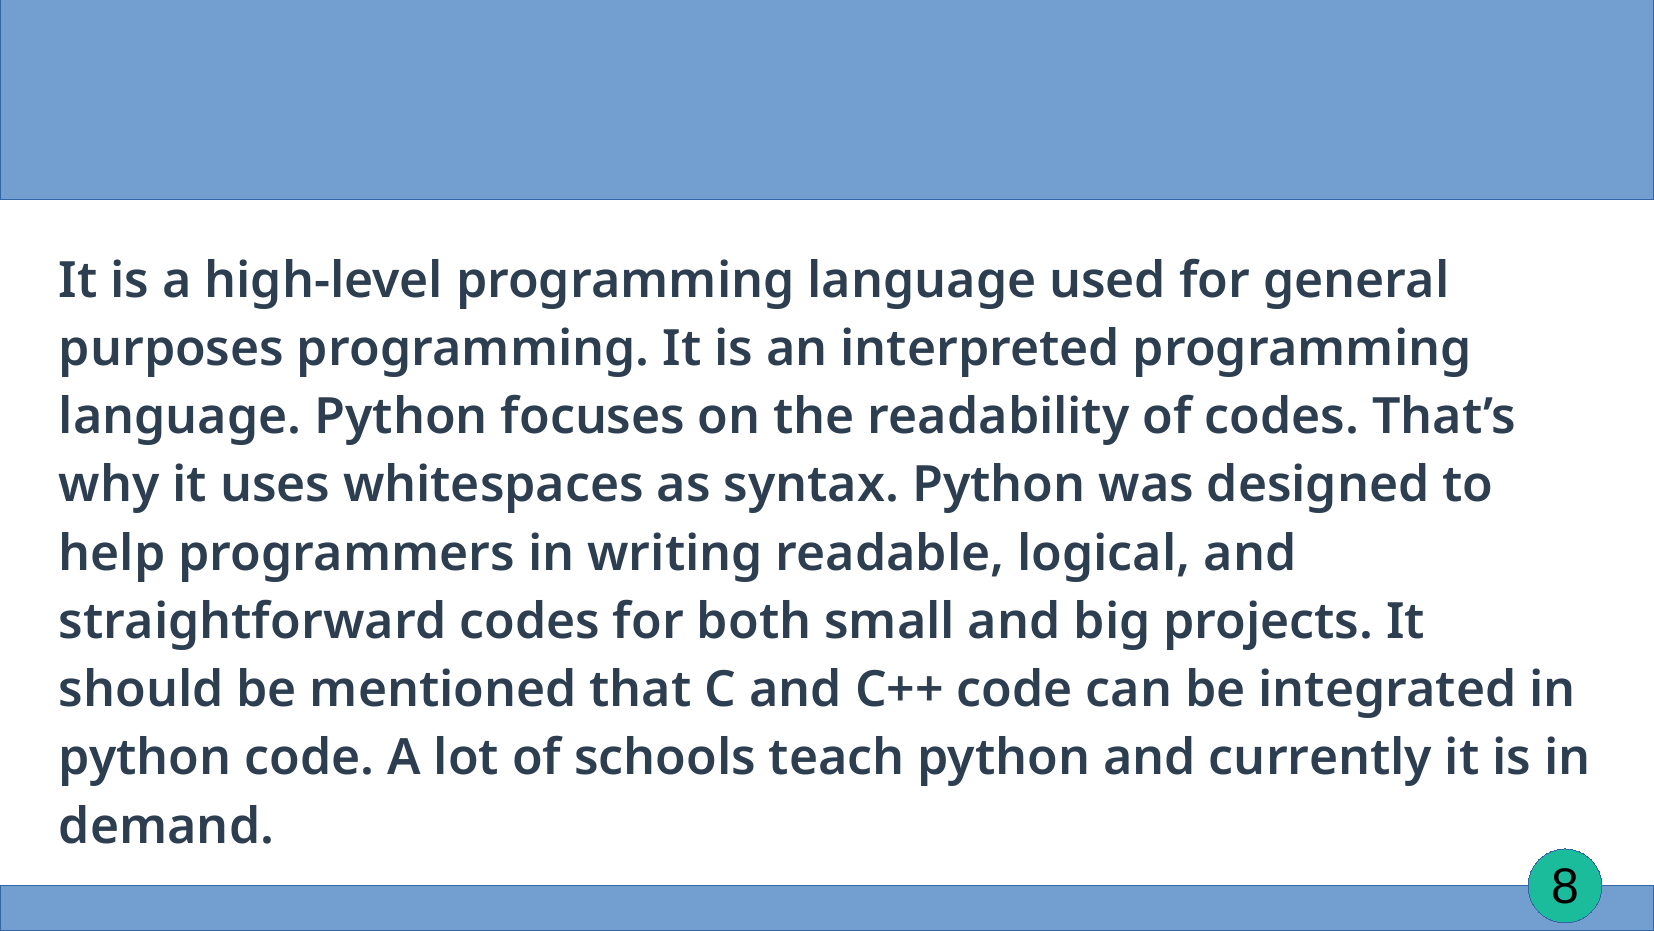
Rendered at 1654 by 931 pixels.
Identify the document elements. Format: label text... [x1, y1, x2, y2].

list It is a high-level programming language used for general purposes programming. It is an interpreted programming language. Python focuses on the readability of codes. That’s why it uses whitespaces as syntax. Python was designed to help programmers in writing readable, logical, and straightforward codes for both small and big projects. It should be mentioned that C and C++ code can be integrated in python code. A lot of schools teach python and currently it is in demand. [59, 243, 1595, 864]
